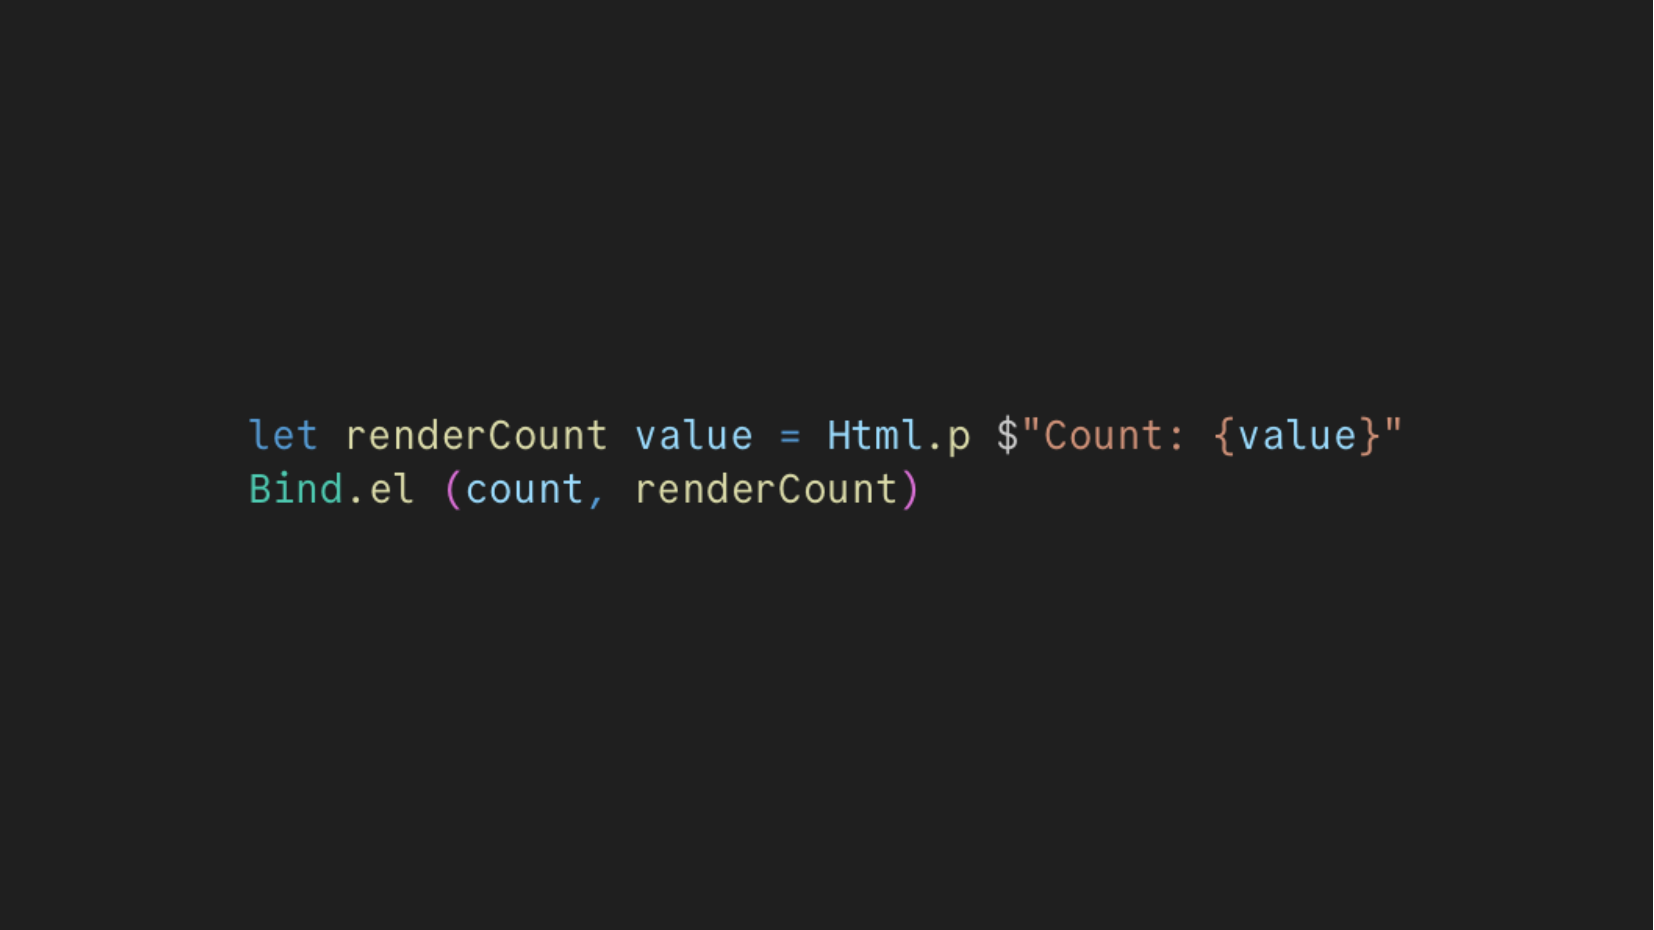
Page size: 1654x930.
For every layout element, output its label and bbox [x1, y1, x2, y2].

picture [237, 405, 1416, 525]
